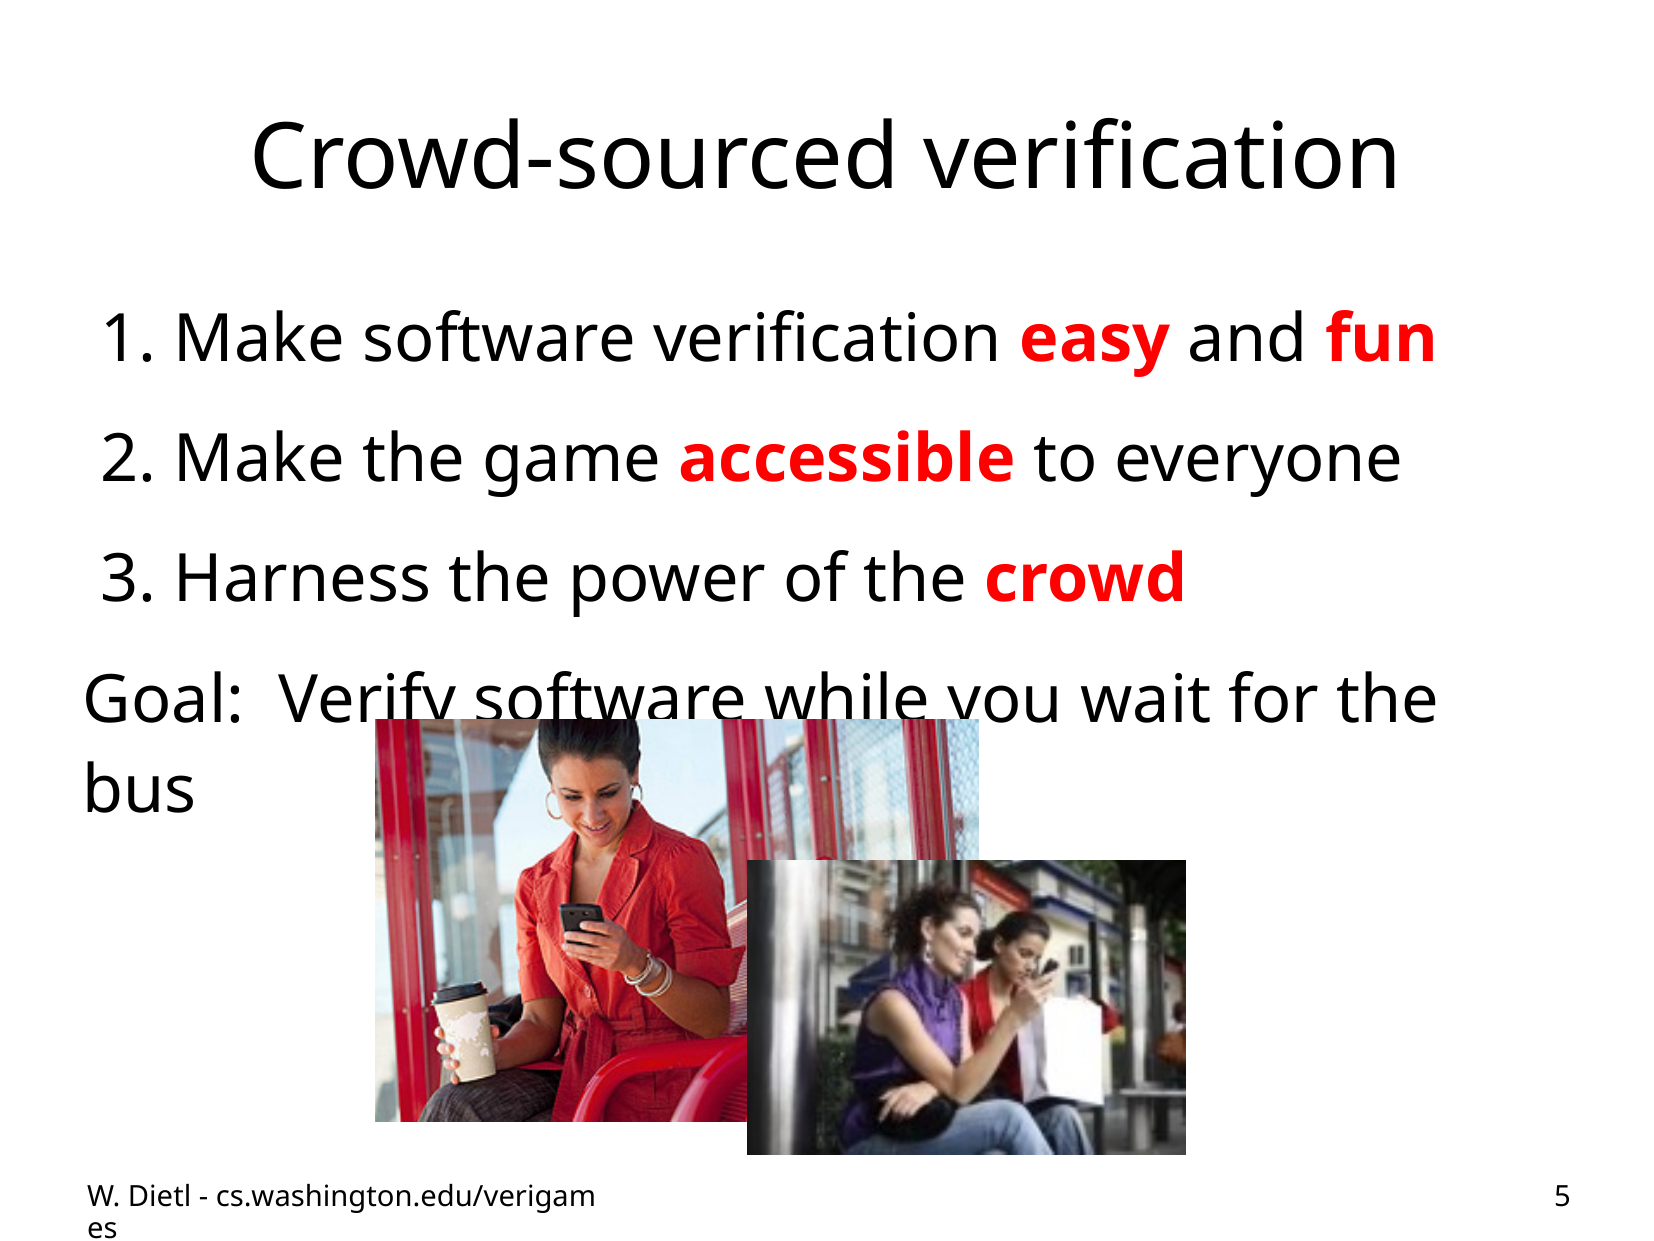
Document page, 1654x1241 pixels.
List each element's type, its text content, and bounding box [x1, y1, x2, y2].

list Make software verification easy and fun Make the game accessible to everyone Harness the power of the crowd Goal: Verify software while you wait for the bus [82, 290, 1571, 1109]
title Crowd-sourced verification [82, 49, 1571, 257]
picture [375, 719, 1186, 1156]
